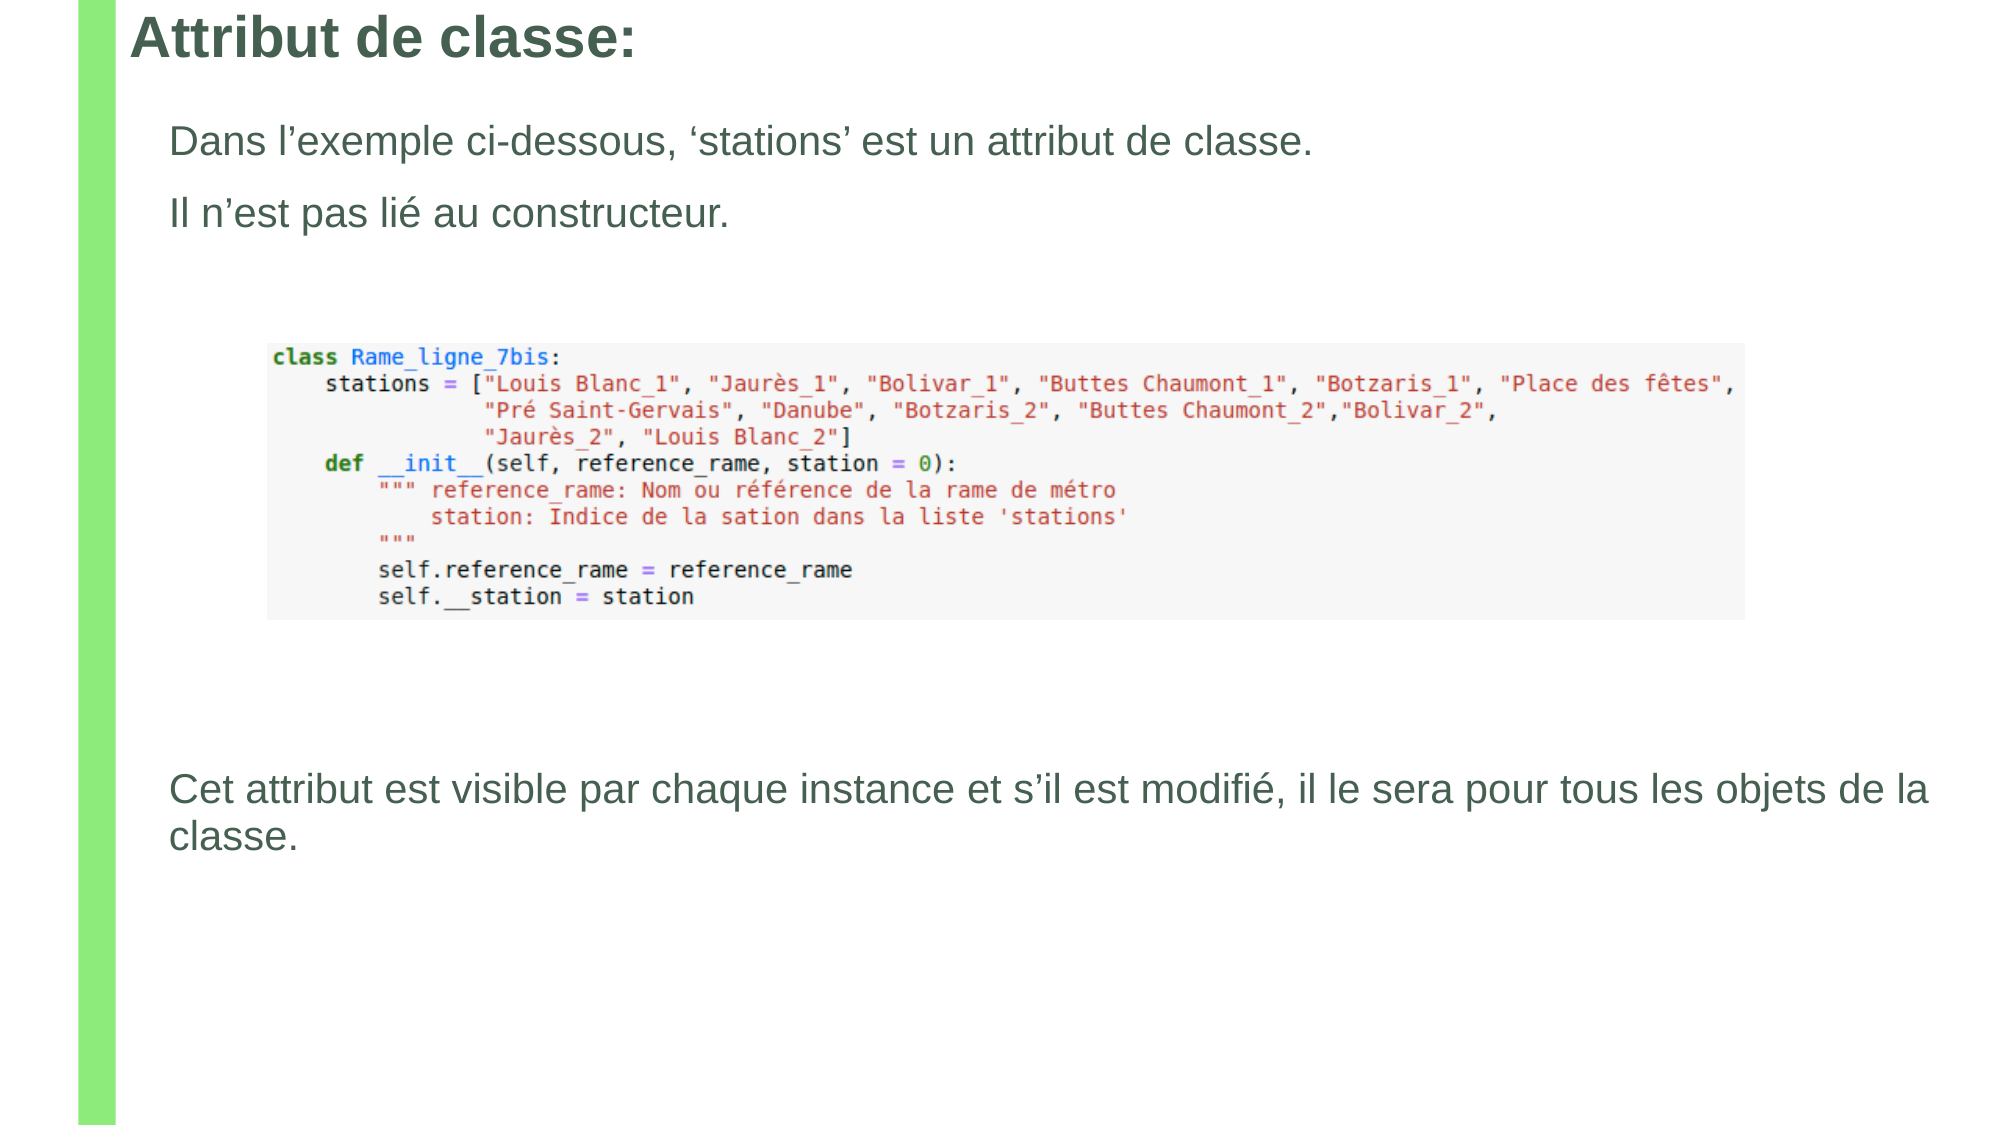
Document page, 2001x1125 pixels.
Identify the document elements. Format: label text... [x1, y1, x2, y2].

picture [267, 343, 1745, 621]
text_box Dans l’exemple ci-dessous, ‘stations’ est un attribut de classe. Il n’est pas lié au constructeur. Cet attribut est visible par chaque instance et s’il est modifié, il le sera pour tous les objets de la classe. [154, 110, 2000, 756]
text_box Attribut de classe: [114, 0, 2000, 107]
